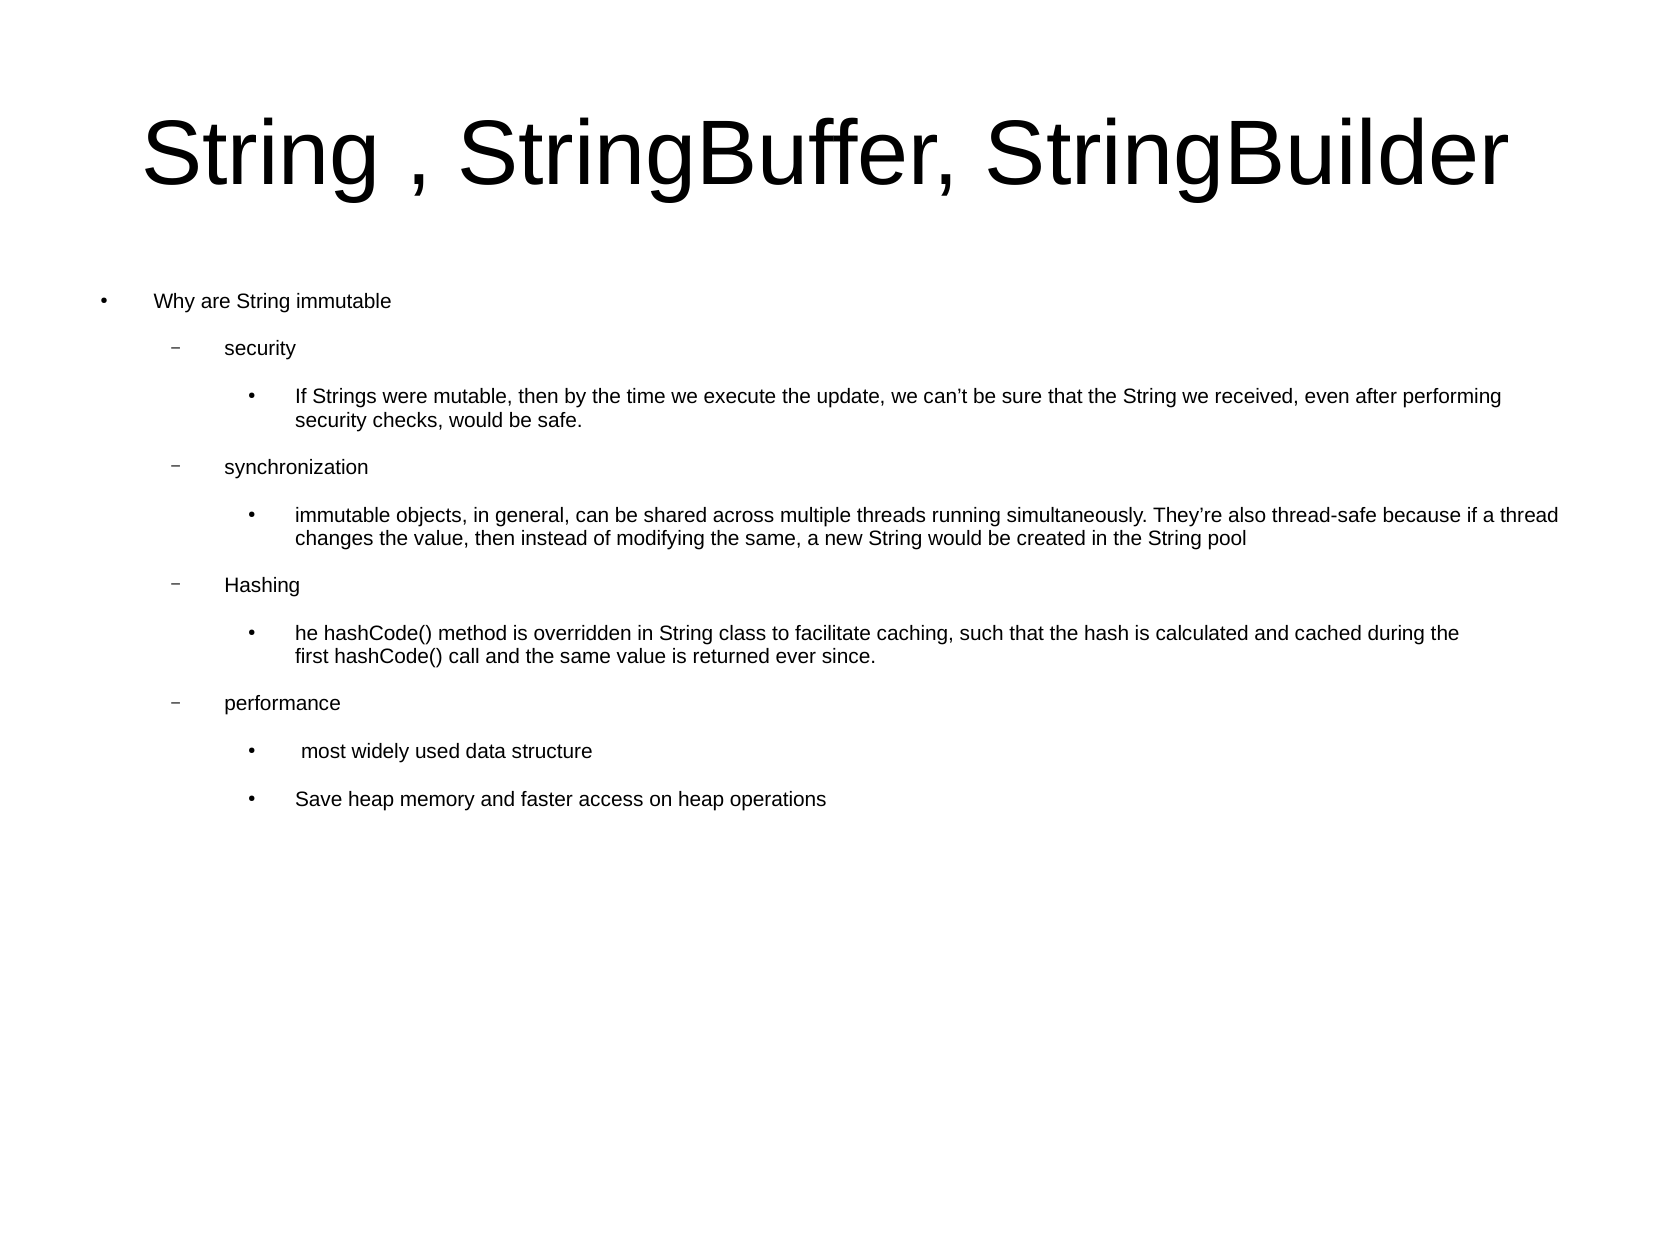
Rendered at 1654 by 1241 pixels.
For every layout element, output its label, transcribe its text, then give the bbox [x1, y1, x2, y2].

title String , StringBuffer, StringBuilder [82, 49, 1571, 257]
list Why are String immutable security If Strings were mutable, then by the time we execute the update, we can’t be sure that the String we received, even after performing security checks, would be safe. synchronization immutable objects, in general, can be shared across multiple threads running simultaneously. They’re also thread-safe because if a thread changes the value, then instead of modifying the same, a new String would be created in the String pool Hashing he hashCode() method is overridden in String class to facilitate caching, such that the hash is calculated and cached during the first hashCode() call and the same value is returned ever since. performance most widely used data structure Save heap memory and faster access on heap operations [82, 290, 1571, 1010]
